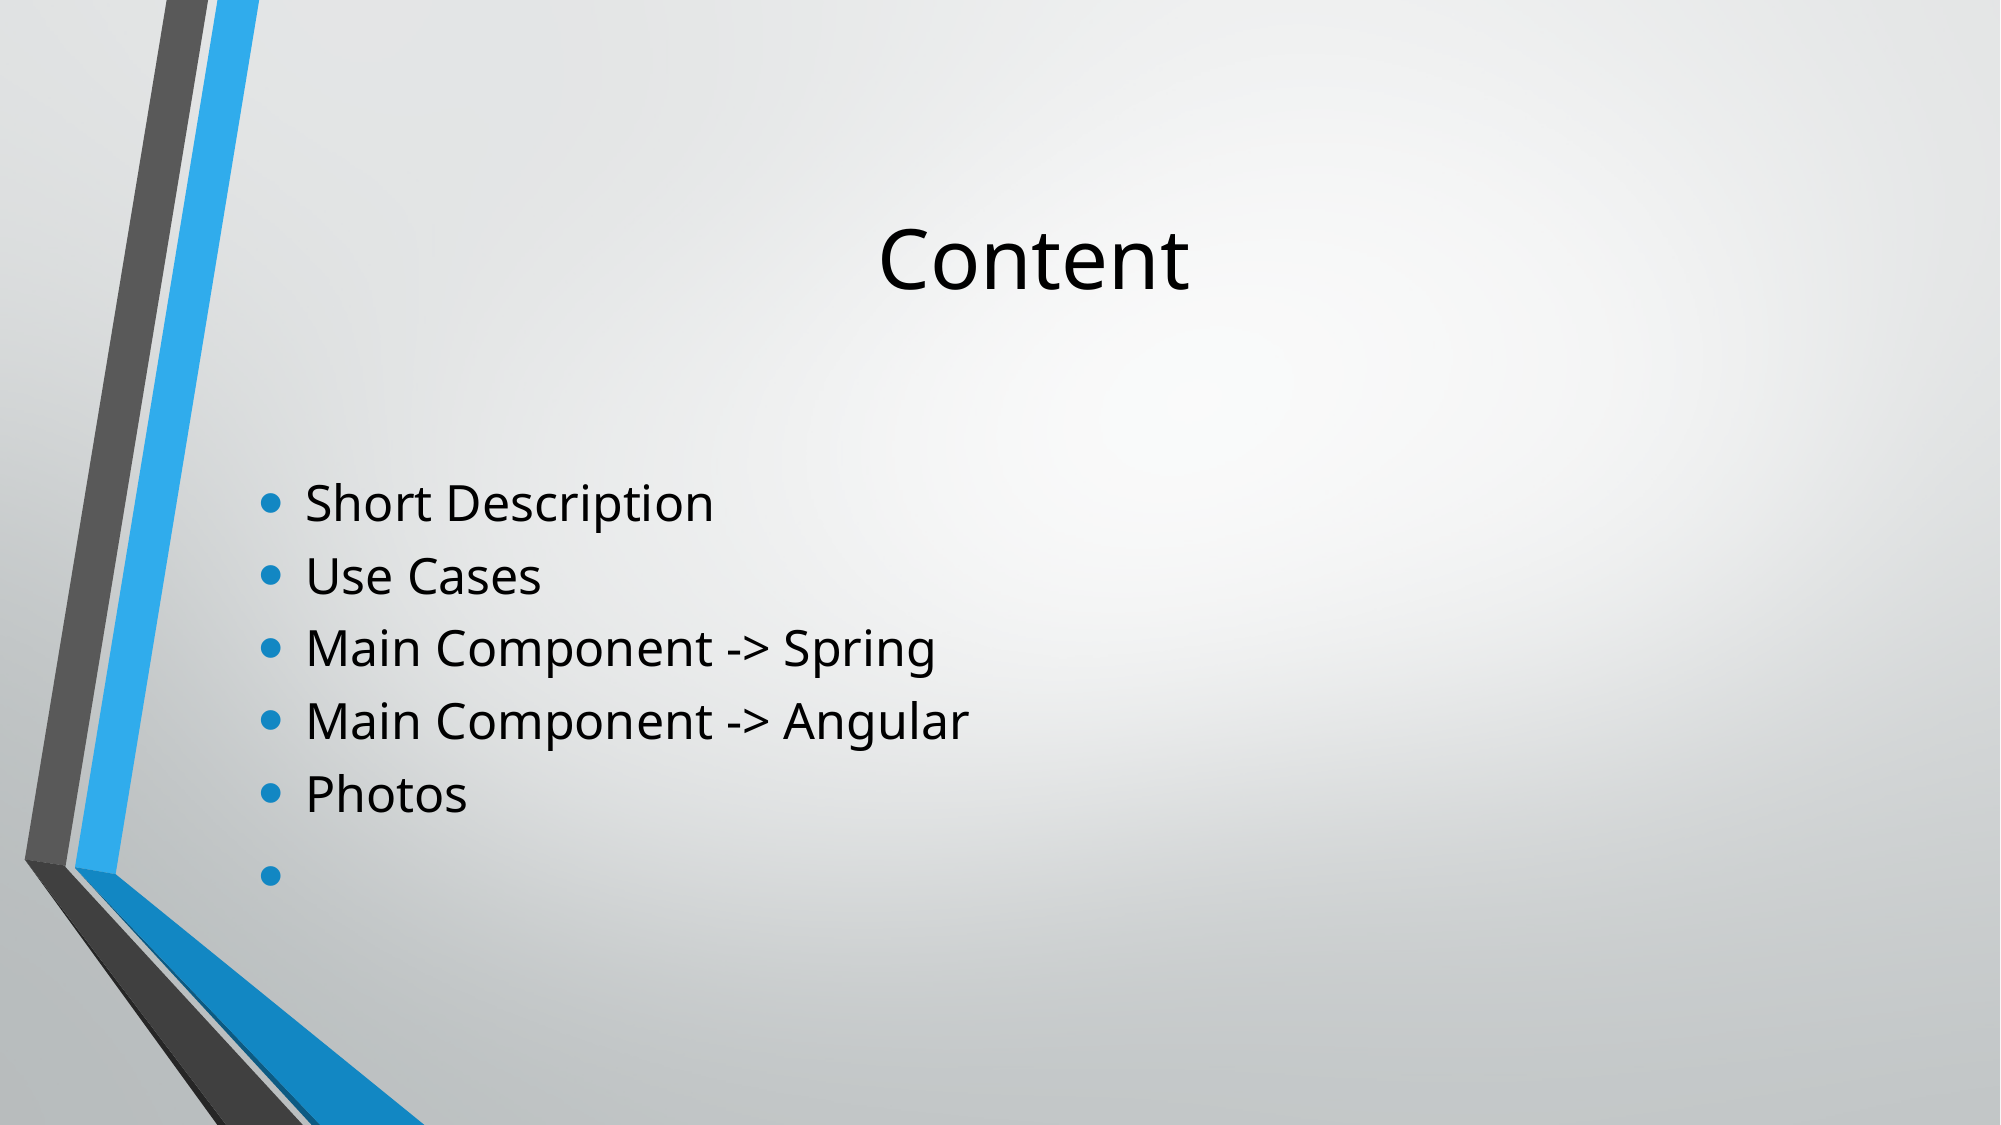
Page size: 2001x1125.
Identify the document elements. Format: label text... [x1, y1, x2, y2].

list Short Description Use Cases Main Component -> Spring Main Component -> Angular Photos [243, 437, 1887, 950]
title Content [243, 112, 1887, 400]
